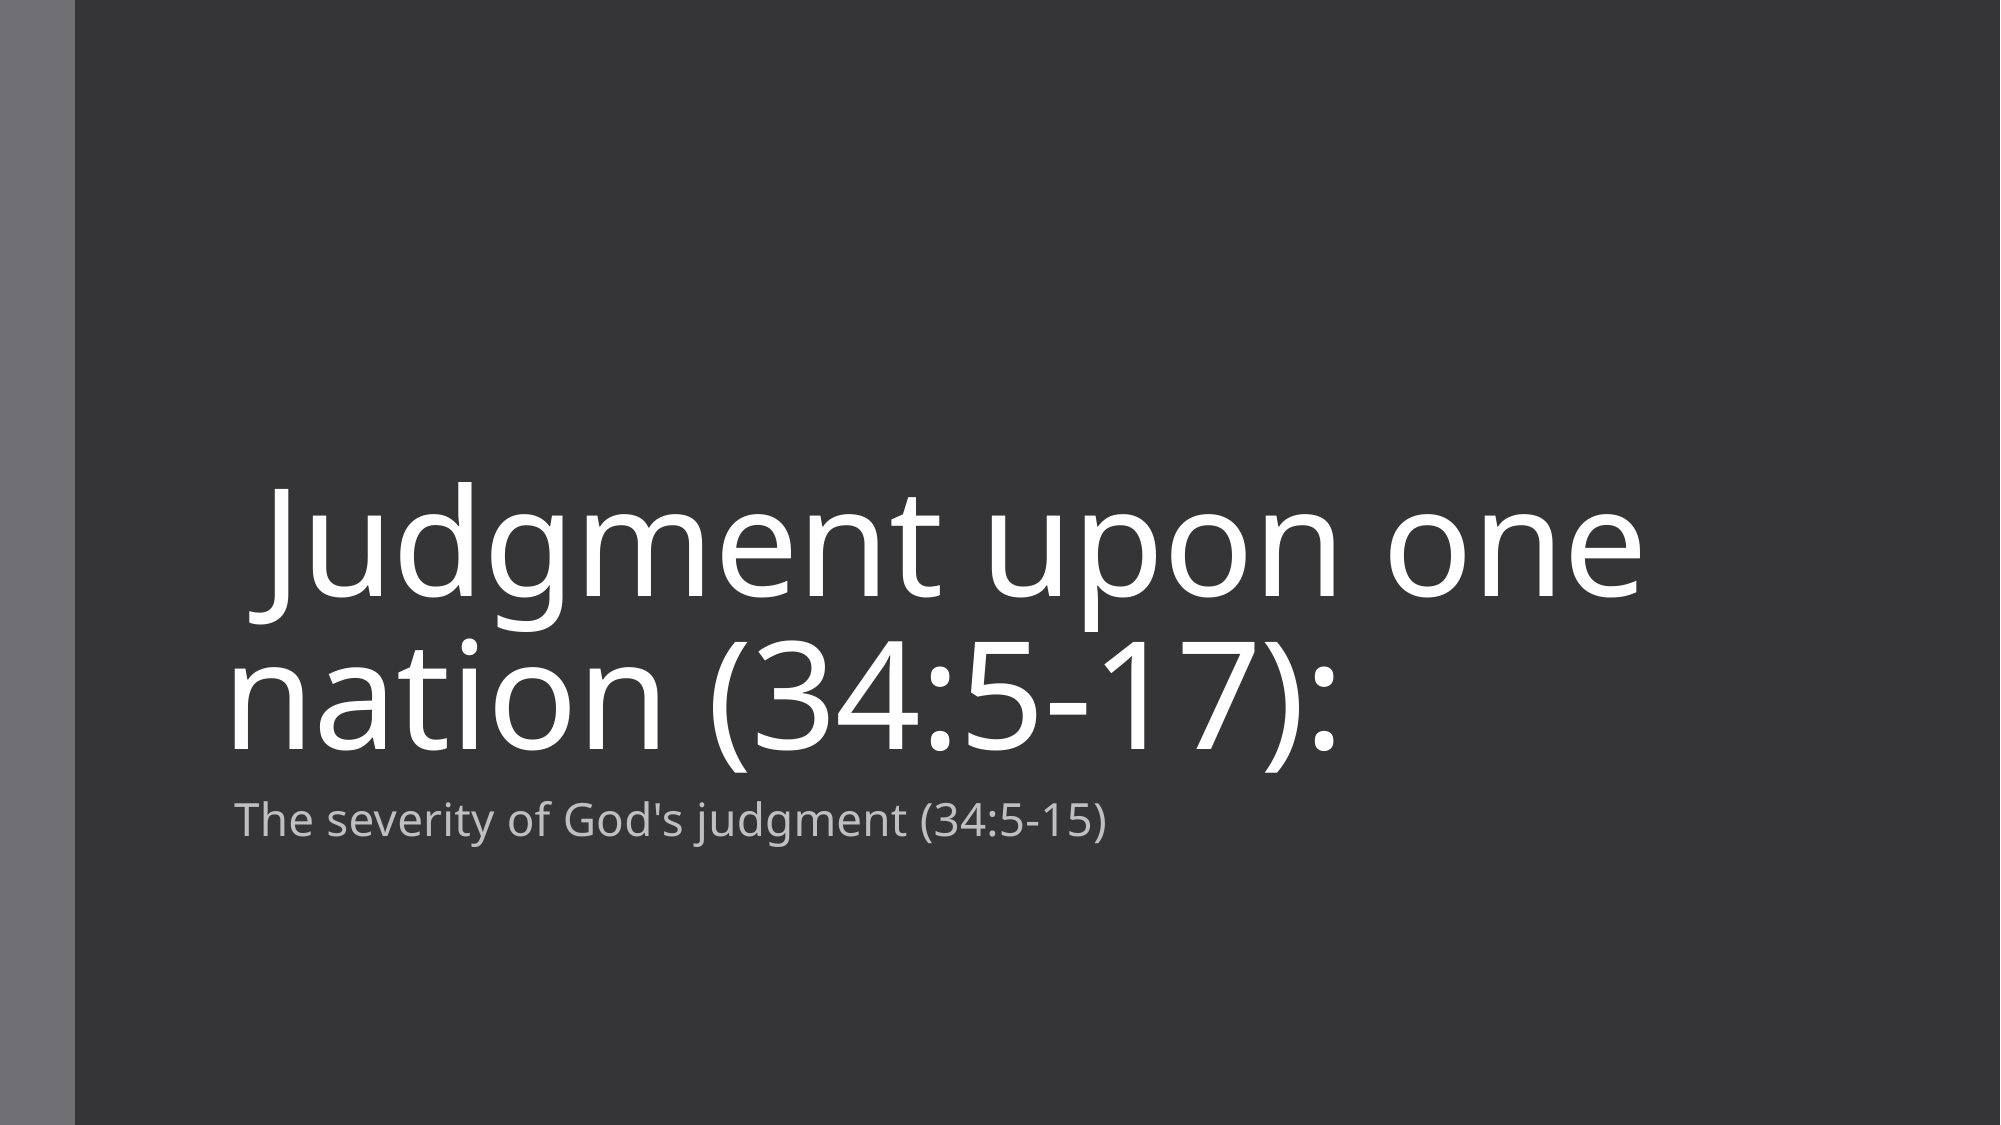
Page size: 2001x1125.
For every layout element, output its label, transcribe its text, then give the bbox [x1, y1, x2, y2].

subtitle The severity of God's judgment (34:5-15) [206, 787, 1752, 1066]
title Judgment upon one nation (34:5-17): [206, 124, 1752, 787]
